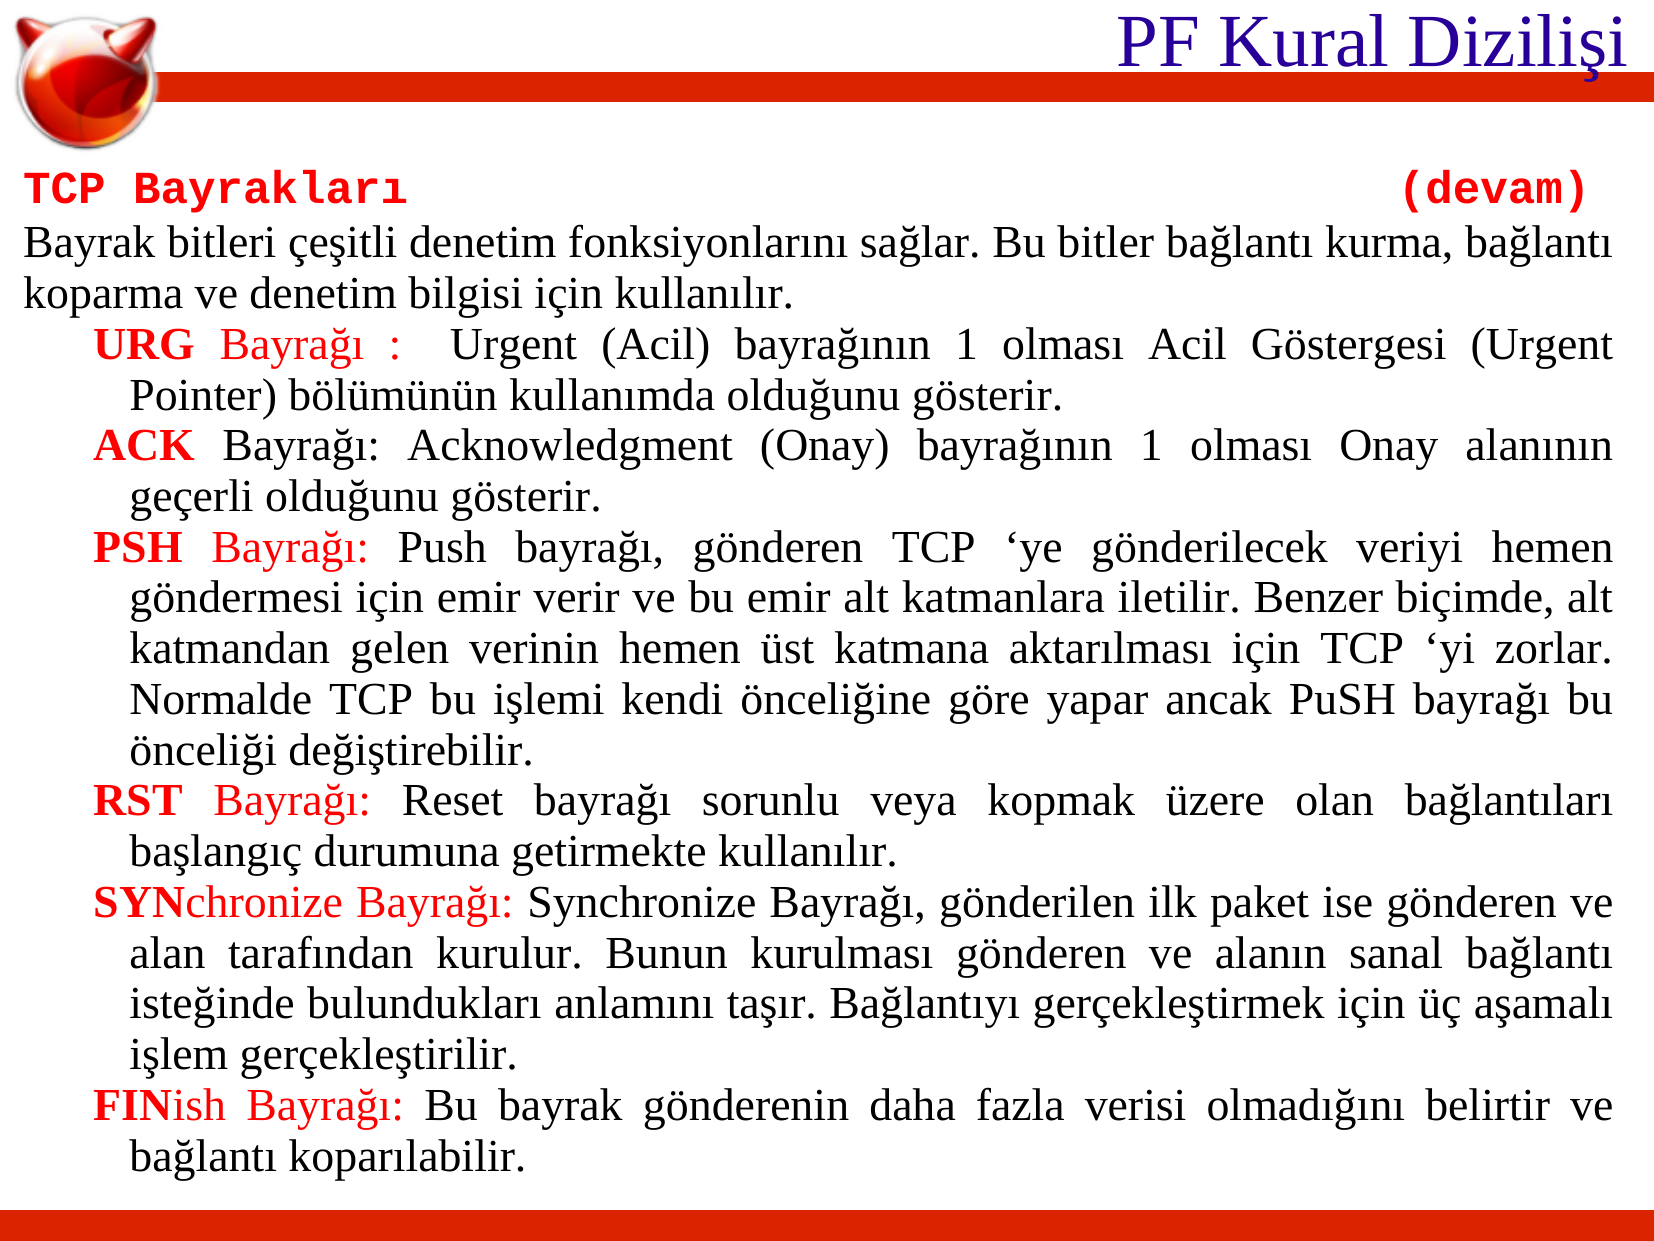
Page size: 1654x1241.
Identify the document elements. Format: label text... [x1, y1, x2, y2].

text_box TCP Bayrakları (devam) Bayrak bitleri çeşitli denetim fonksiyonlarını sağlar. Bu bitler bağlantı kurma, bağlantı koparma ve denetim bilgisi için kullanılır. URG Bayrağı : Urgent (Acil) bayrağının 1 olması Acil Göstergesi (Urgent Pointer) bölümünün kullanımda olduğunu gösterir. ACK Bayrağı: Acknowledgment (Onay) bayrağının 1 olması Onay alanının geçerli olduğunu gösterir. PSH Bayrağı: Push bayrağı, gönderen TCP ‘ye gönderilecek veriyi hemen göndermesi için emir verir ve bu emir alt katmanlara iletilir. Benzer biçimde, alt katmandan gelen verinin hemen üst katmana aktarılması için TCP ‘yi zorlar. Normalde TCP bu işlemi kendi önceliğine göre yapar ancak PuSH bayrağı bu önceliği değiştirebilir. RST Bayrağı: Reset bayrağı sorunlu veya kopmak üzere olan bağlantıları başlangıç durumuna getirmekte kullanılır. SYNchronize Bayrağı: Synchronize Bayrağı, gönderilen ilk paket ise gönderen ve alan tarafından kurulur. Bunun kurulması gönderen ve alanın sanal bağlantı isteğinde bulundukları anlamını taşır. Bağlantıyı gerçekleştirmek için üç aşamalı işlem gerçekleştirilir. FINish Bayrağı: Bu bayrak gönderenin daha fazla verisi olmadığını belirtir ve bağlantı koparılabilir. [23, 165, 1615, 1193]
text_box [165, 72, 1654, 102]
text_box [0, 1210, 1654, 1241]
text_box PF Kural Dizilişi [714, 0, 1648, 84]
picture [10, 12, 165, 154]
